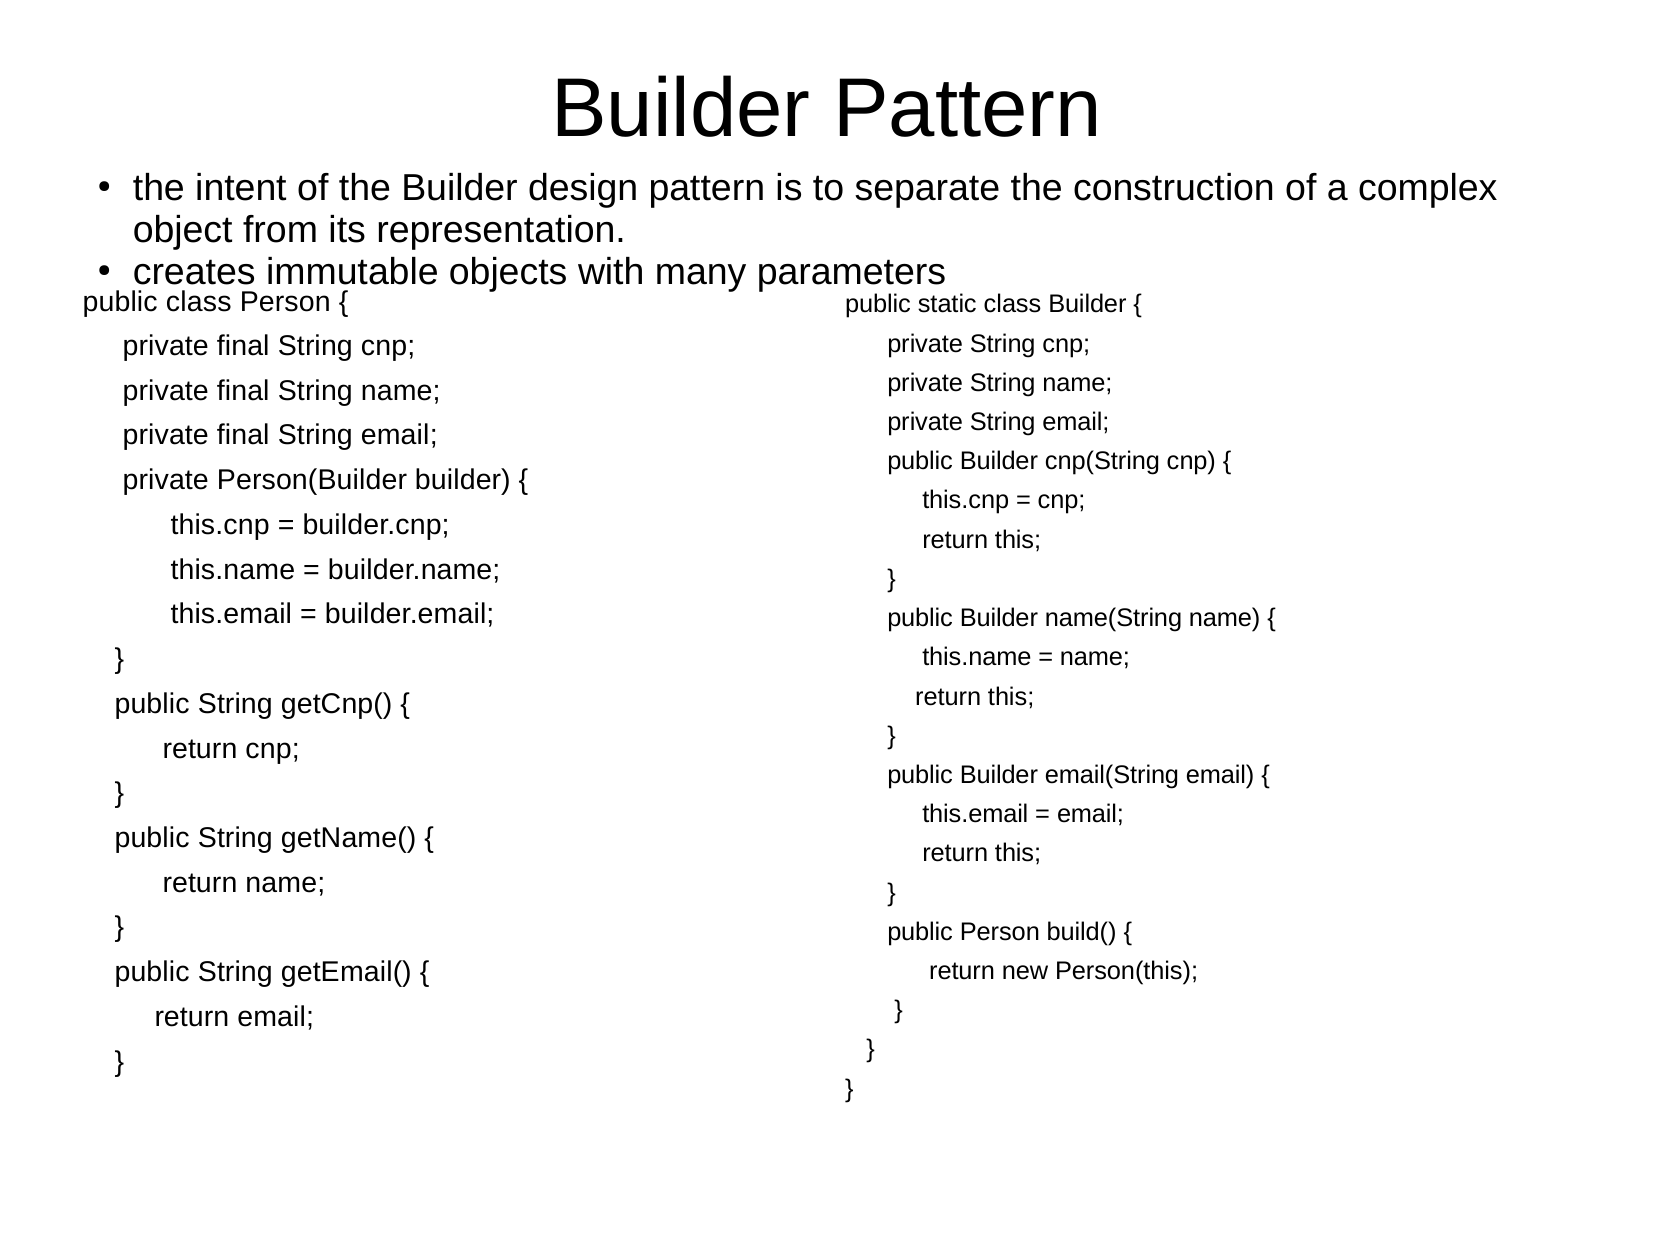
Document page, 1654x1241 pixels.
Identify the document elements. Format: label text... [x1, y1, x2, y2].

list public static class Builder { private String cnp; private String name; private String email; public Builder cnp(String cnp) { this.cnp = cnp; return this; } public Builder name(String name) { this.name = name; return this; } public Builder email(String email) { this.email = email; return this; } public Person build() { return new Person(this); } } } [845, 301, 1572, 1126]
title Builder Pattern [82, 49, 1571, 159]
text_box the intent of the Builder design pattern is to separate the construction of a complex object from its representation. creates immutable objects with many parameters [82, 159, 1606, 301]
list public class Person { private final String cnp; private final String name; private final String email; private Person(Builder builder) { this.cnp = builder.cnp; this.name = builder.name; this.email = builder.email; } public String getCnp() { return cnp; } public String getName() { return name; } public String getEmail() { return email; } [82, 301, 809, 1096]
